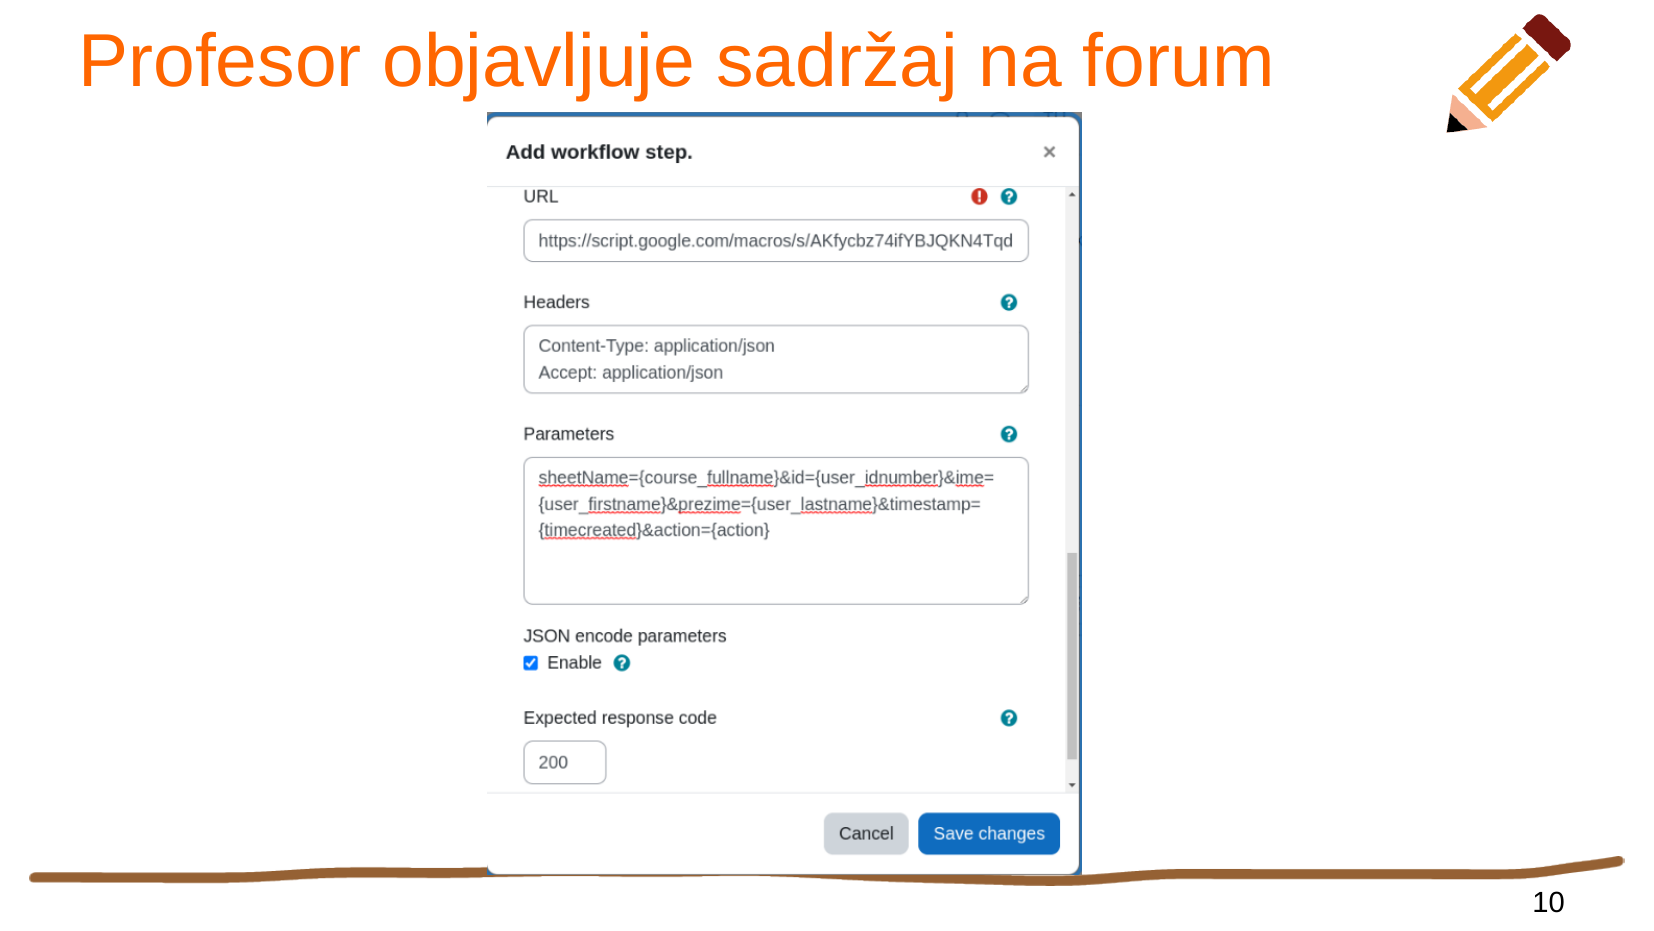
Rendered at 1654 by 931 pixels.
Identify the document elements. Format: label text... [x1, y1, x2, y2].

title Profesor objavljuje sadržaj na forum [0, 9, 1321, 113]
picture [29, 112, 1625, 886]
picture [1446, 14, 1571, 133]
